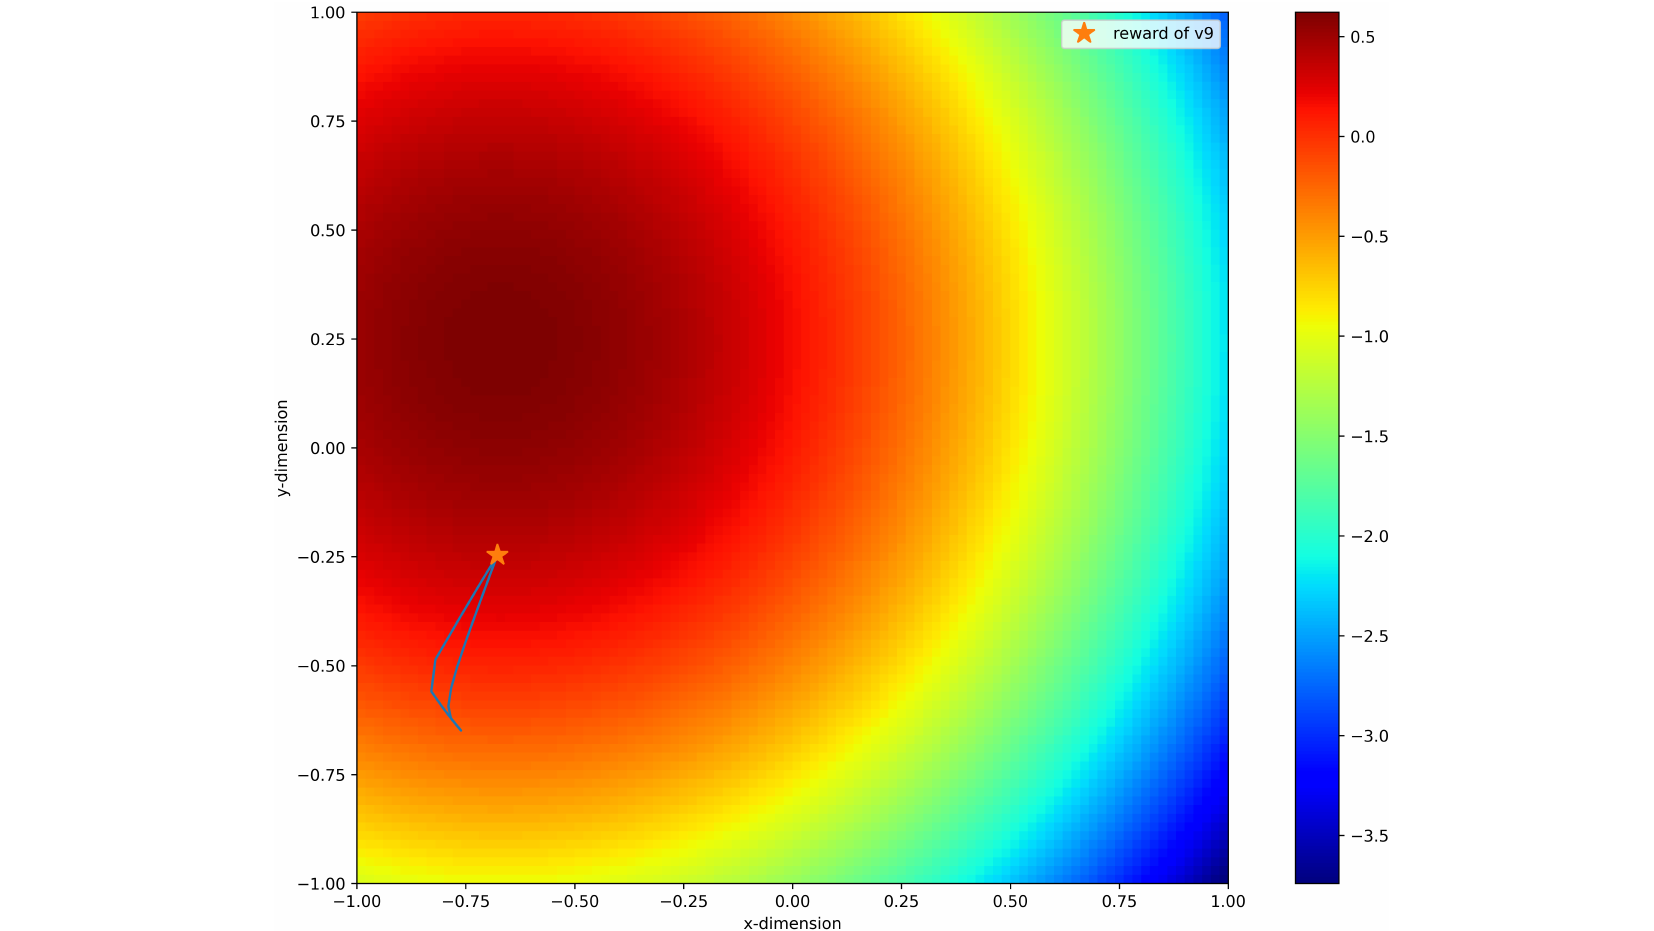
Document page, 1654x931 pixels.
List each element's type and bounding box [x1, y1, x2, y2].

picture [274, 2, 1389, 931]
